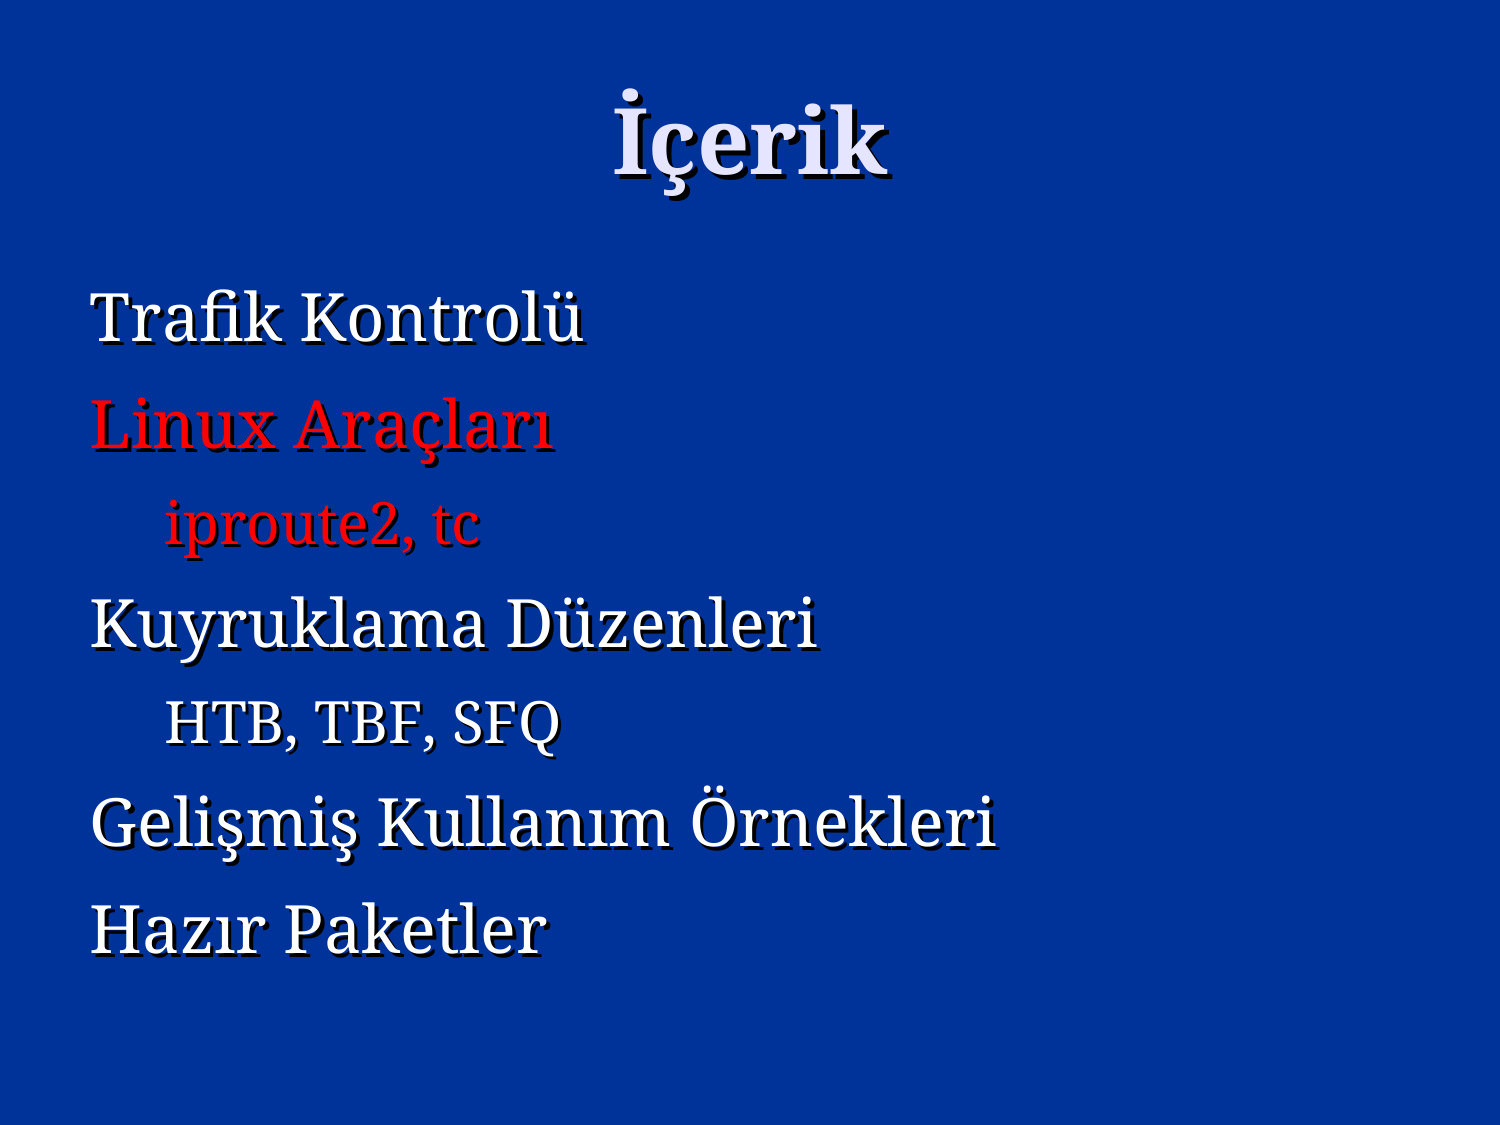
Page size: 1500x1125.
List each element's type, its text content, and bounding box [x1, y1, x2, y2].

list Trafik Kontrolü Linux Araçları iproute2, tc Kuyruklama Düzenleri HTB, TBF, SFQ Gelişmiş Kullanım Örnekleri Hazır Paketler [75, 262, 1426, 1006]
title İçerik [75, 45, 1426, 233]
